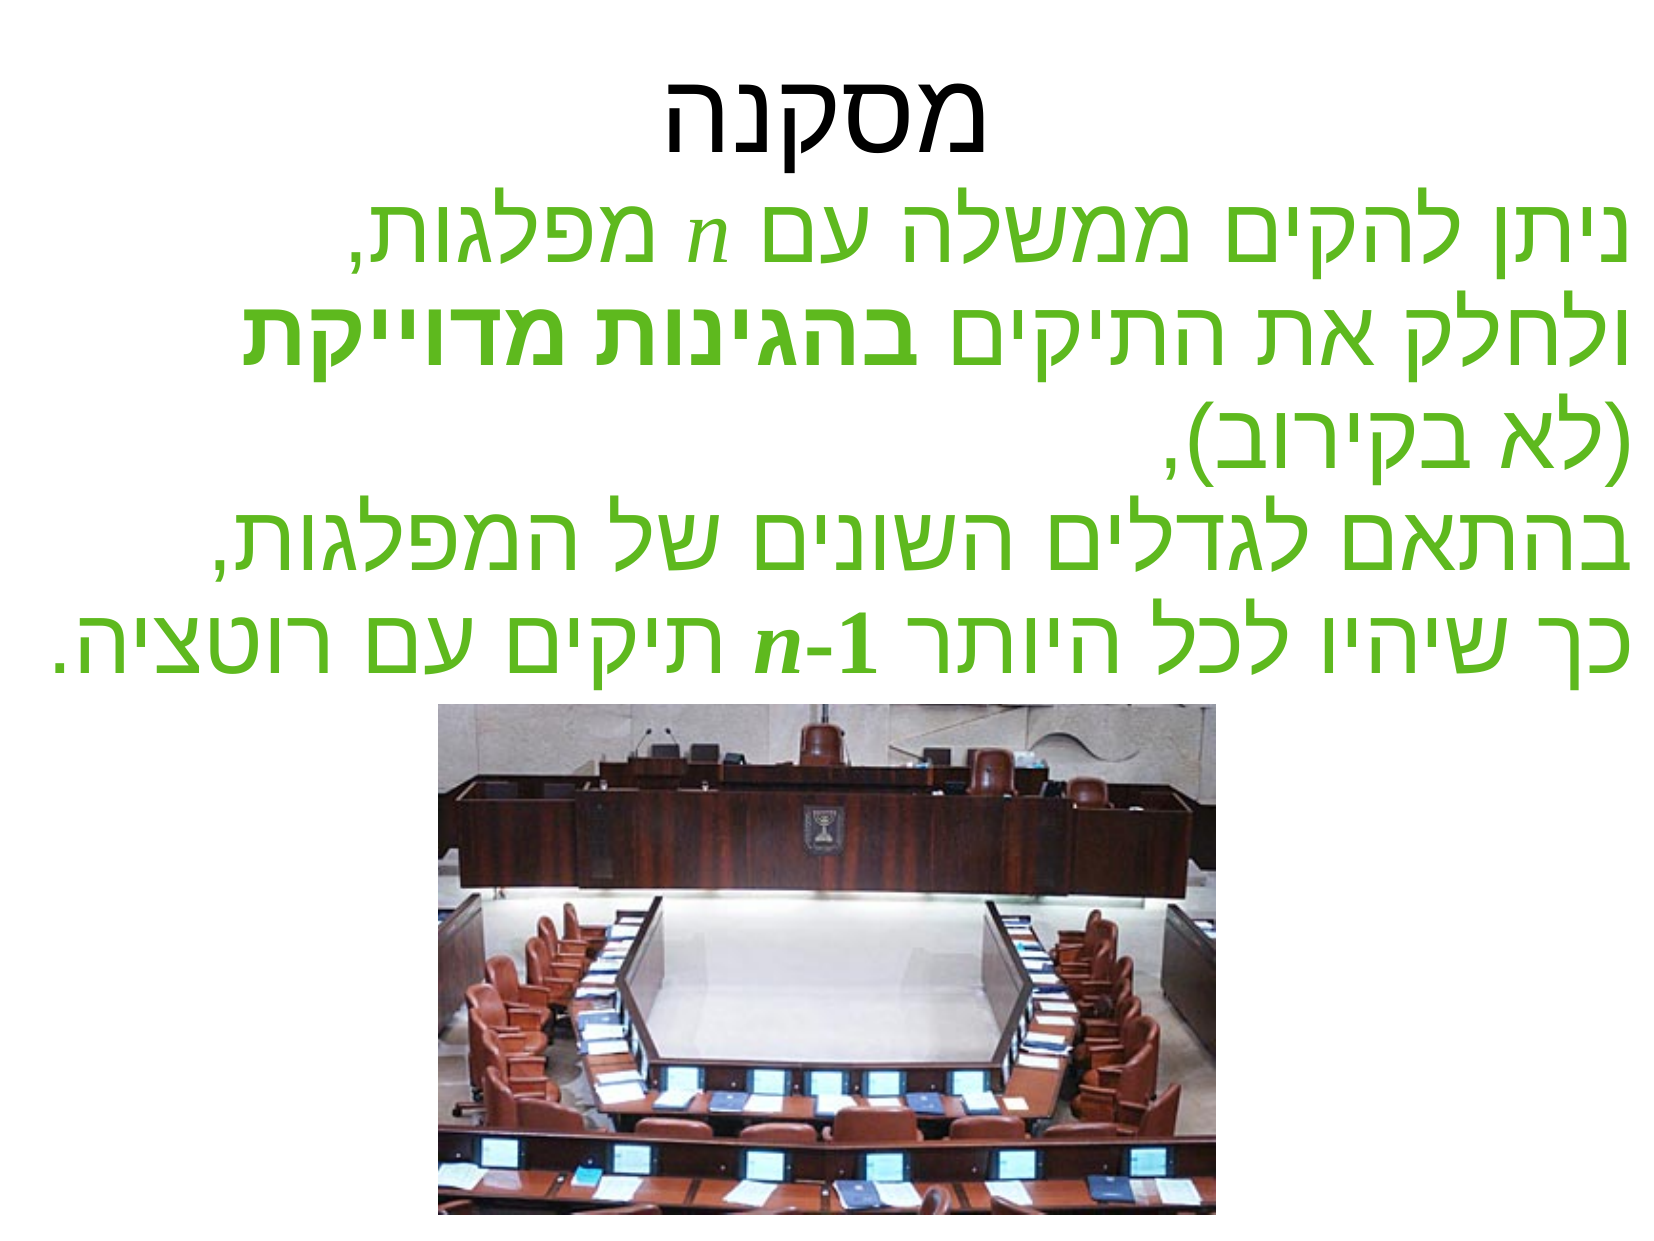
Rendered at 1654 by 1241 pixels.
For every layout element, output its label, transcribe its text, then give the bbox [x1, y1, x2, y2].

picture [438, 704, 1216, 1216]
title מסקנה [0, 32, 1654, 196]
list ניתן להקים ממשלה עם n מפלגות, ולחלק את התיקים בהגינות מדוייקת (לא בקירוב), בהתאם לגדלים השונים של המפלגות, כך שיהיו לכל היותר n-1 תיקים עם רוטציה. [15, 180, 1636, 1126]
